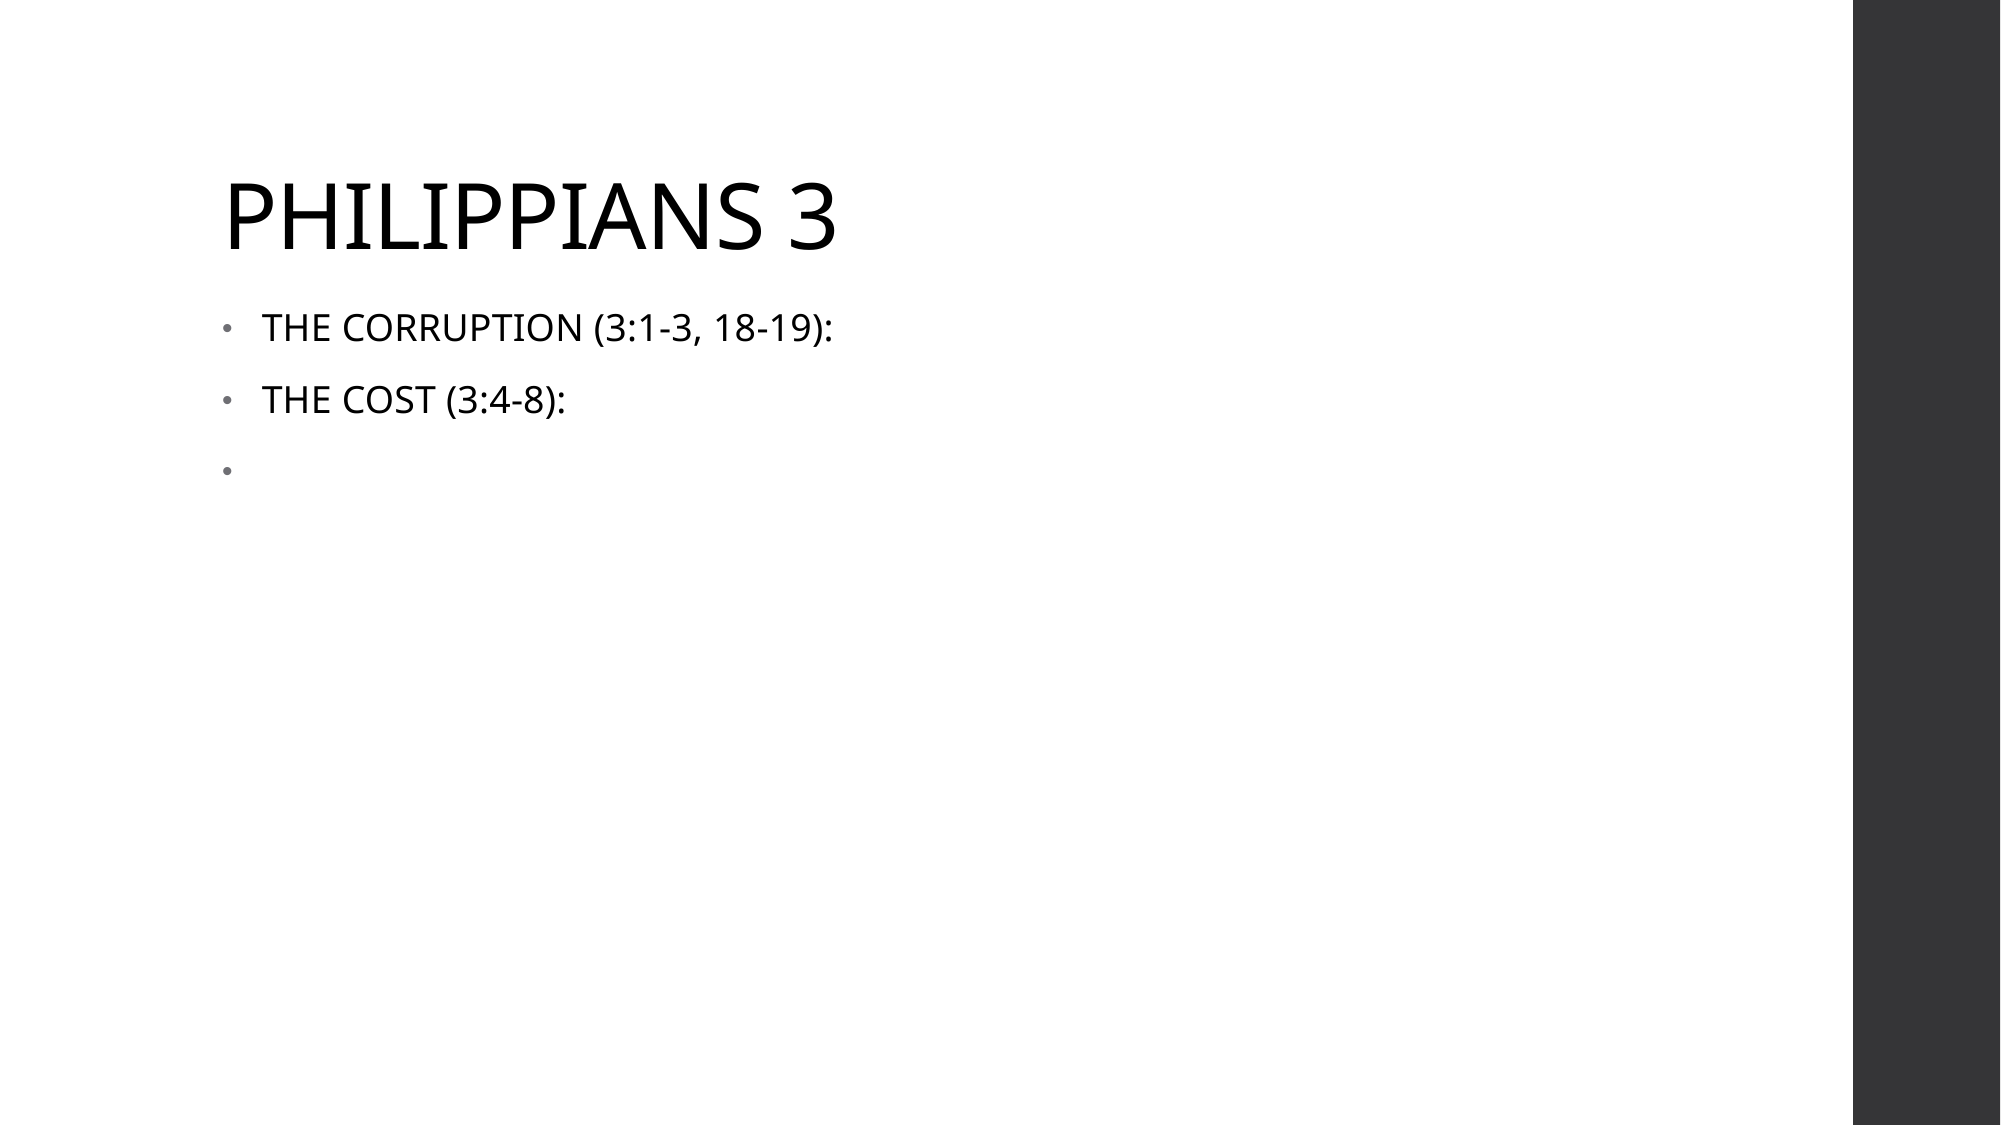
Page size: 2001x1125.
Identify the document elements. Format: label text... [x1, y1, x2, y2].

list THE CORRUPTION (3:1-3, 18-19): THE COST (3:4-8): [206, 299, 1617, 1014]
title PHILIPPIANS 3 [206, 60, 1797, 278]
